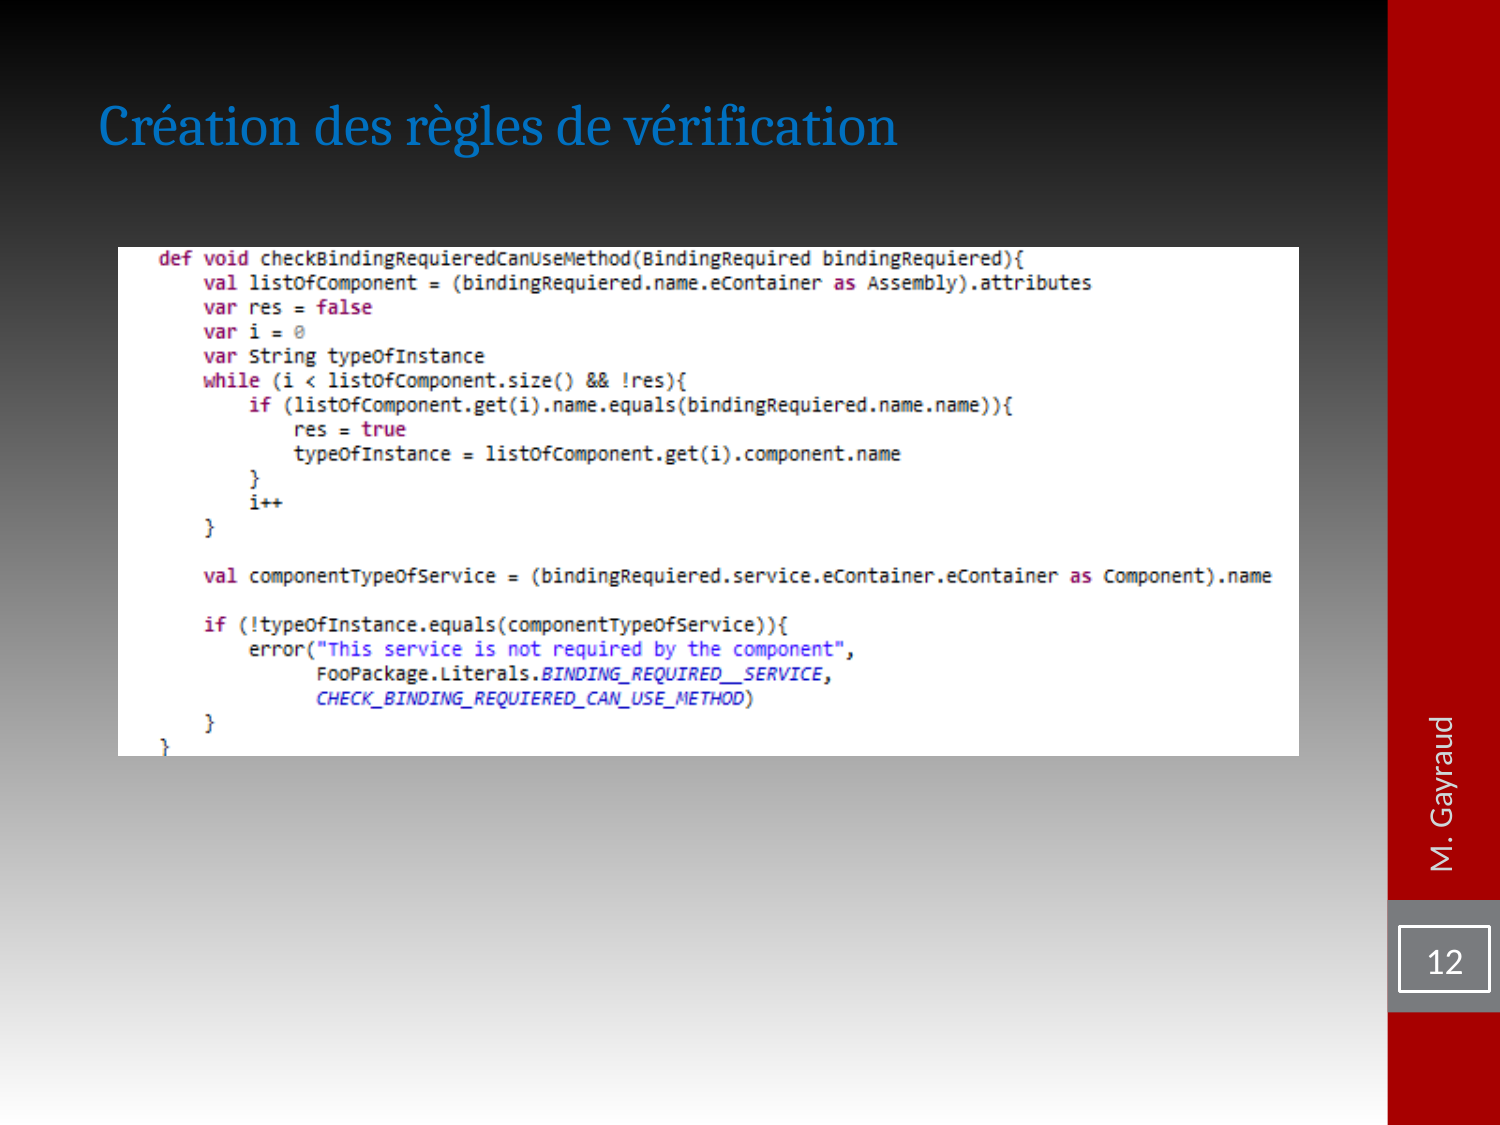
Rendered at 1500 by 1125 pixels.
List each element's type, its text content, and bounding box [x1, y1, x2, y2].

picture [118, 247, 1299, 756]
title Création des règles de vérification [68, 39, 1319, 192]
slide_number <numéro> [1399, 926, 1490, 992]
footer M. Gayraud [1408, 500, 1469, 889]
